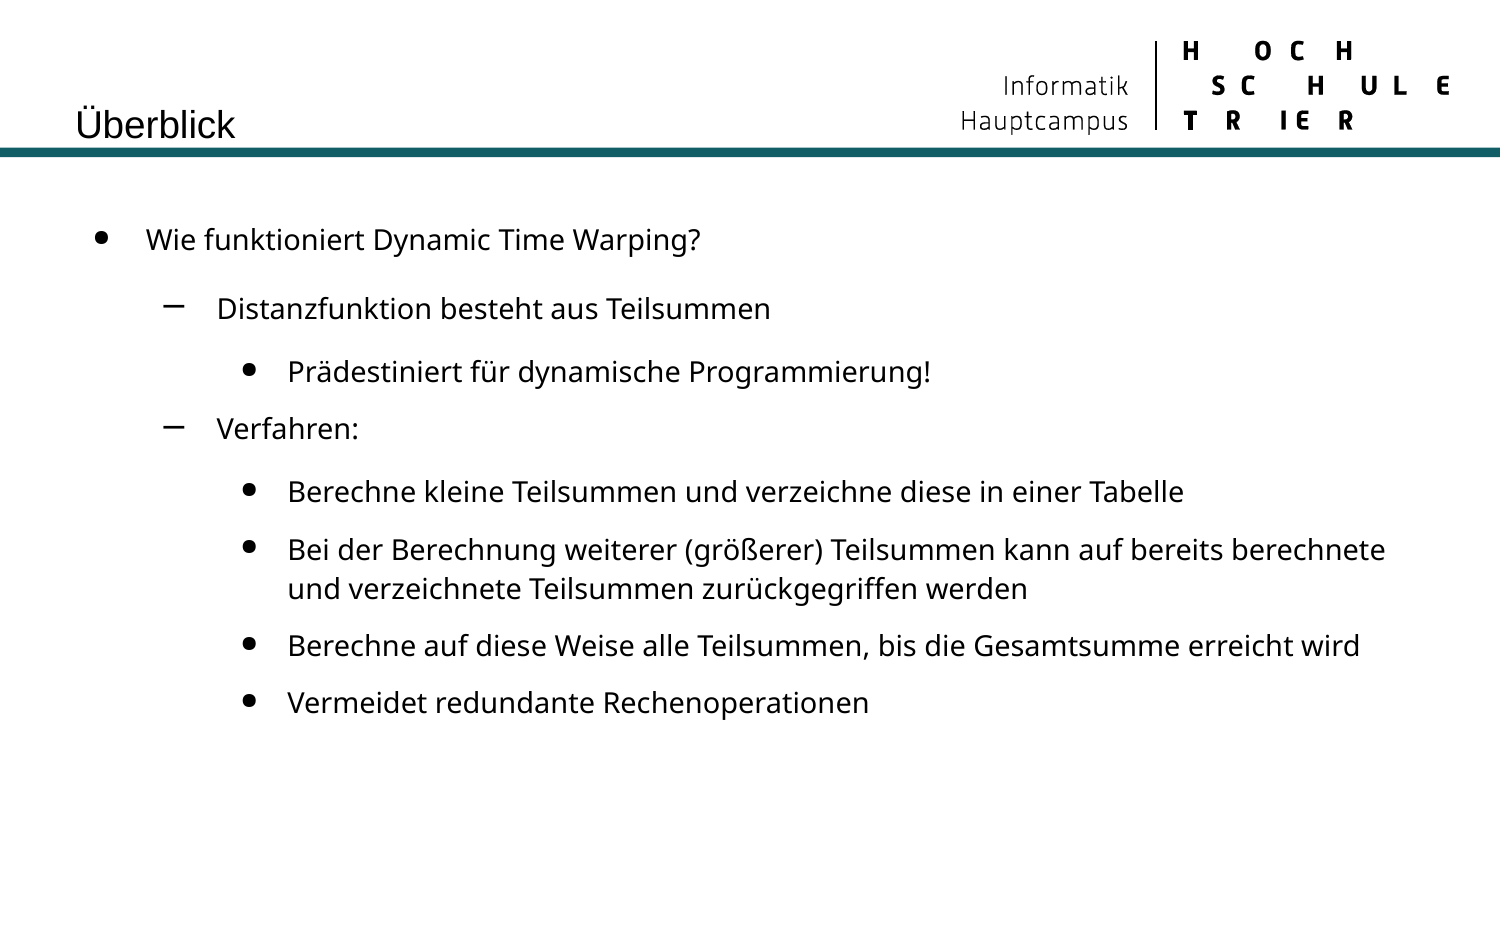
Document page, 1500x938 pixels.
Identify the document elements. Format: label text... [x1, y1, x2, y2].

list Wie funktioniert Dynamic Time Warping? Distanzfunktion besteht aus Teilsummen Prädestiniert für dynamische Programmierung! Verfahren: Berechne kleine Teilsummen und verzeichne diese in einer Tabelle Bei der Berechnung weiterer (größerer) Teilsummen kann auf bereits berechnete und verzeichnete Teilsummen zurückgegriffen werden Berechne auf diese Weise alle Teilsummen, bis die Gesamtsumme erreicht wird Vermeidet redundante Rechenoperationen [75, 219, 1425, 863]
title Überblick [75, 37, 1425, 194]
